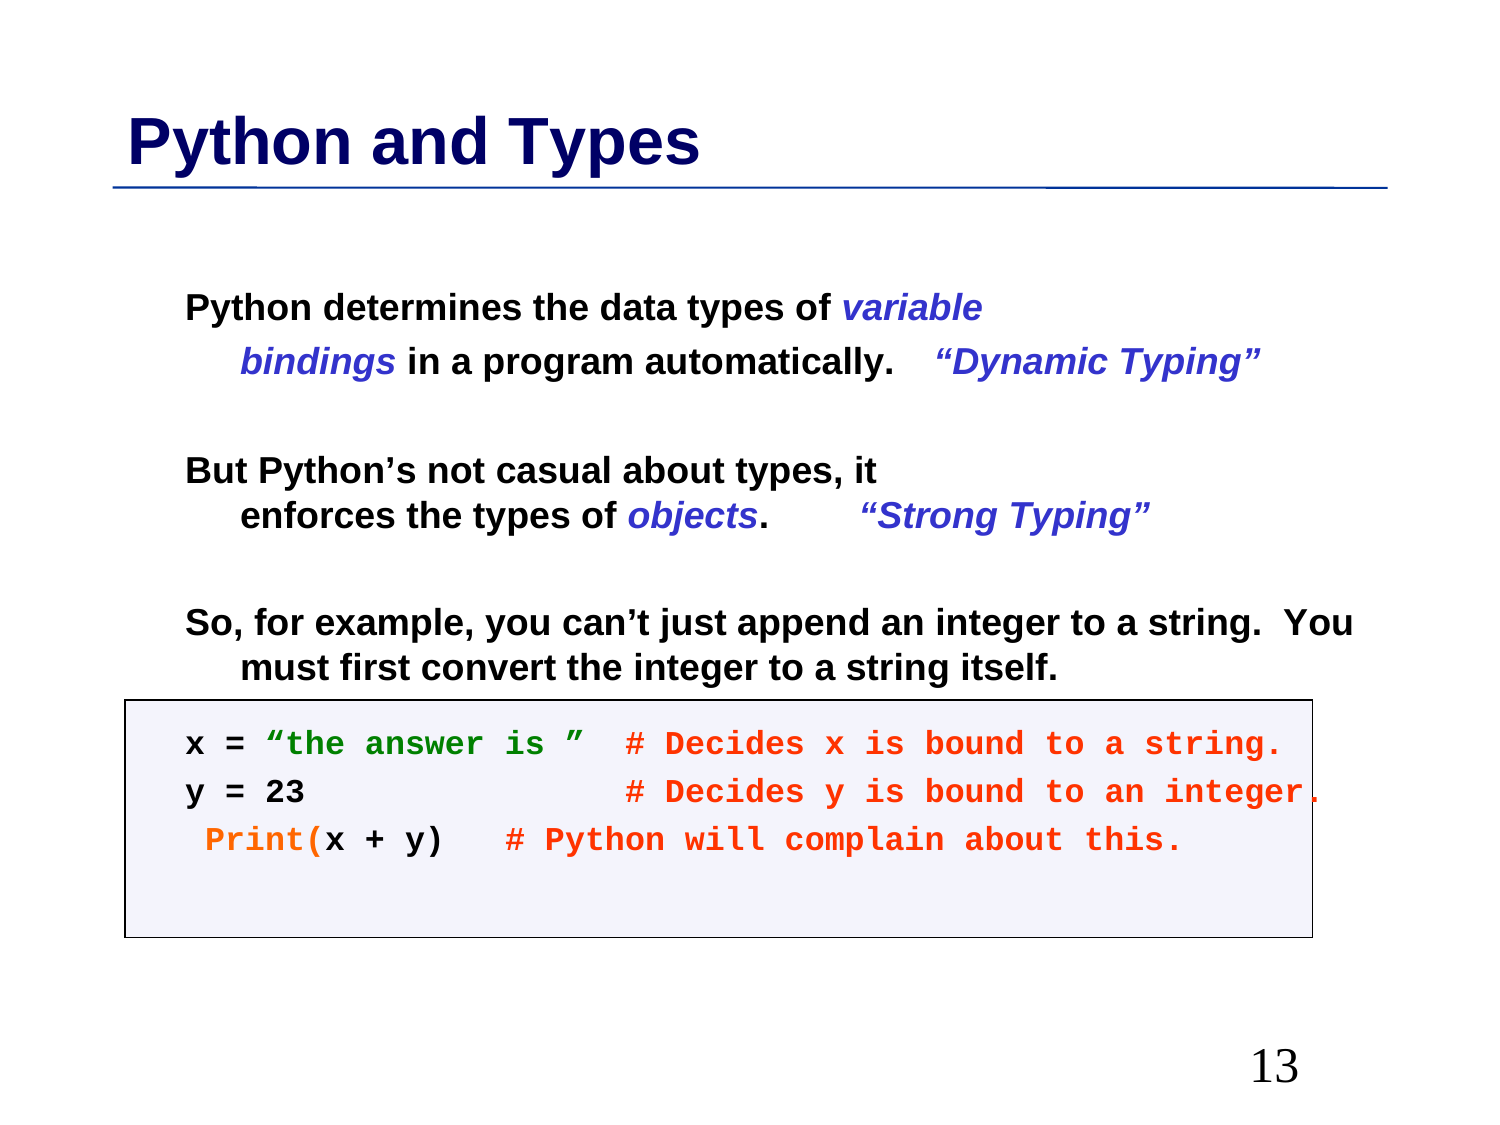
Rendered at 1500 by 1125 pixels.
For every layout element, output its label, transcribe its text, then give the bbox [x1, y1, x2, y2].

text_box [125, 862, 1313, 938]
text_box <number> [1074, 994, 1387, 1125]
title Python and Types [112, 89, 1388, 185]
list Python determines the data types of variable bindings in a program automatically. “Dynamic Typing” But Python’s not casual about types, it enforces the types of objects. “Strong Typing” So, for example, you can’t just append an integer to a string. You must first convert the integer to a string itself. x = “the answer is ” # Decides x is bound to a string. y = 23 # Decides y is bound to an integer. Print(x + y) # Python will complain about this. [112, 274, 1388, 862]
